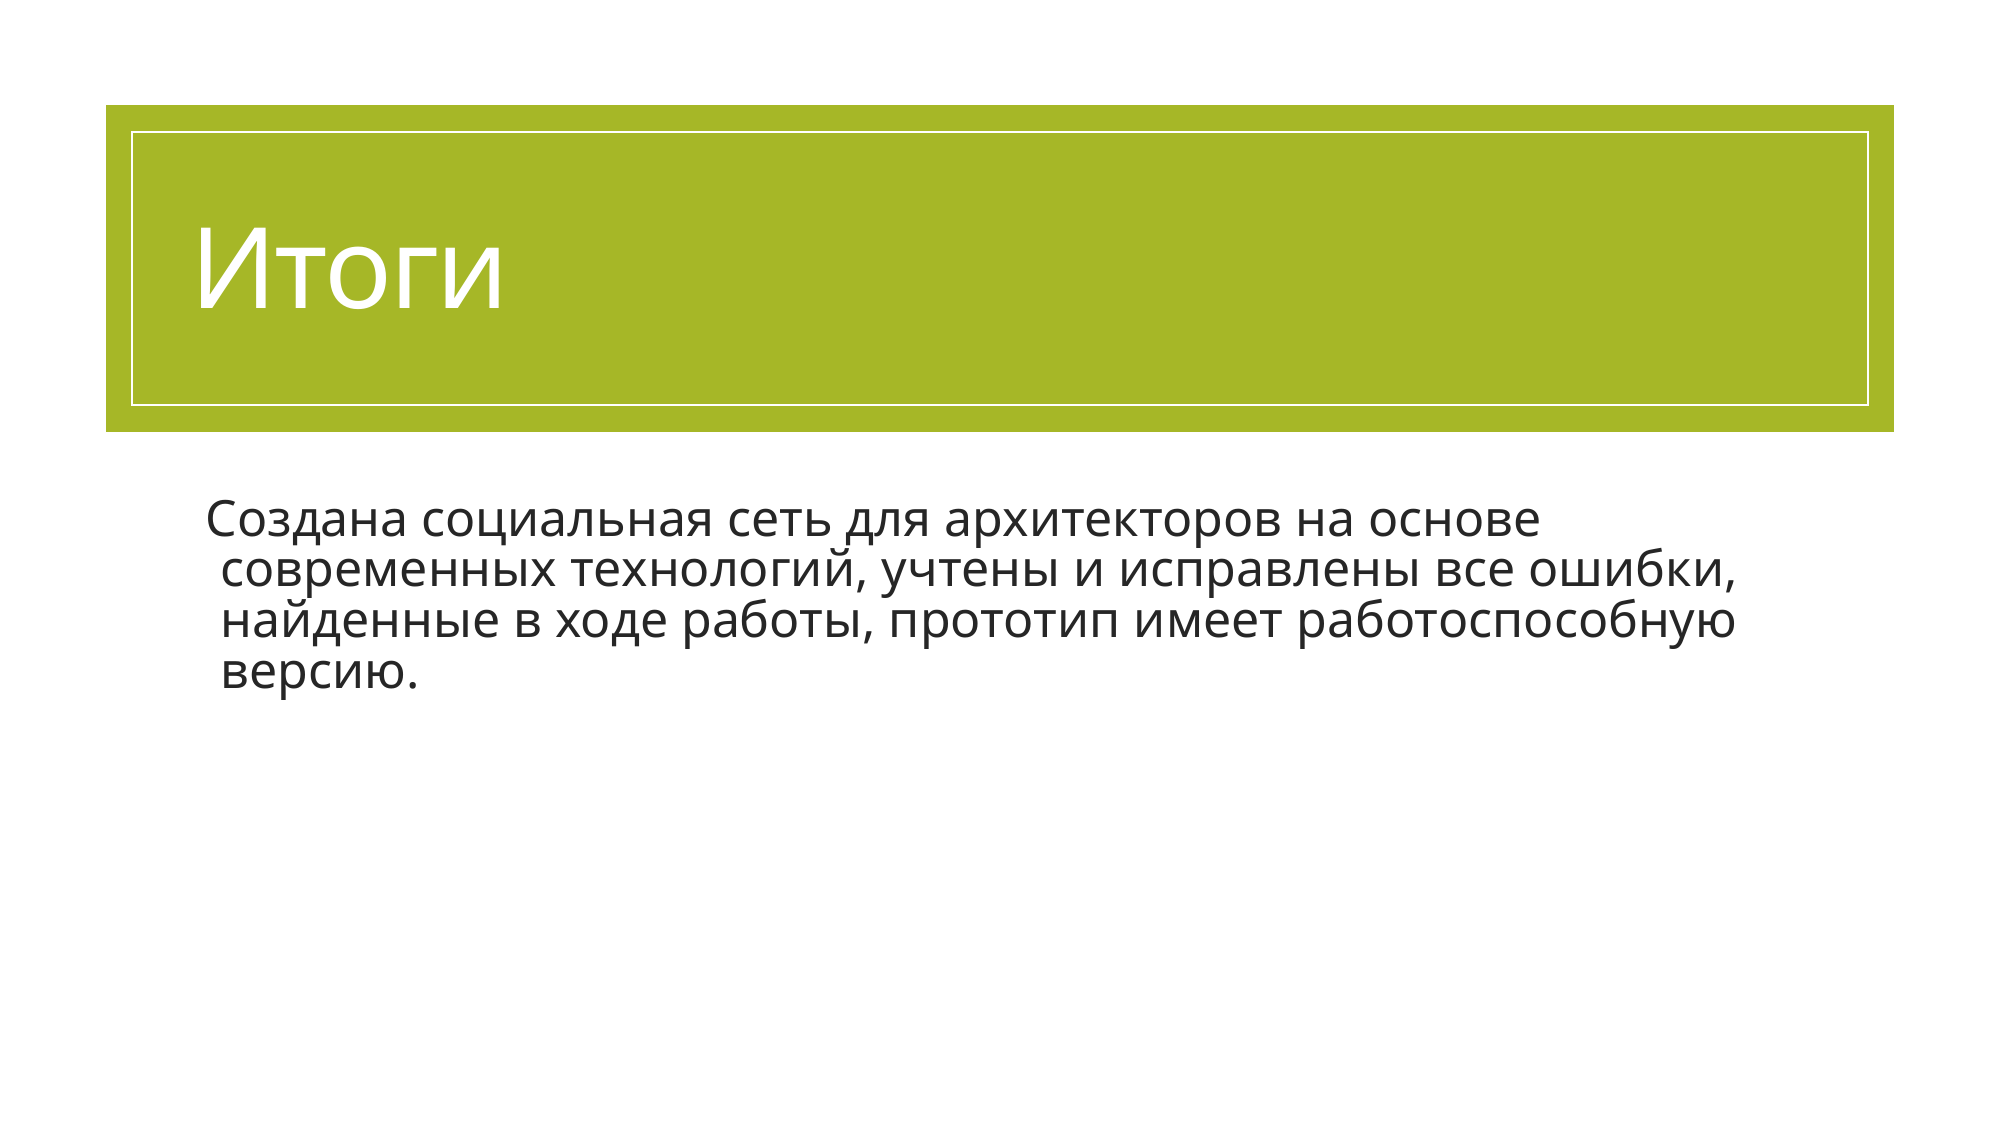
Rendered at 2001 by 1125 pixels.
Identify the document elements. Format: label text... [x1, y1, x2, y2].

text_box [106, 105, 1894, 432]
list Создана социальная сеть для архитекторов на основе современных технологий, учтены и исправлены все ошибки, найденные в ходе работы, прототип имеет работоспособную версию. [175, 487, 1823, 964]
title Итоги [175, 173, 1823, 376]
